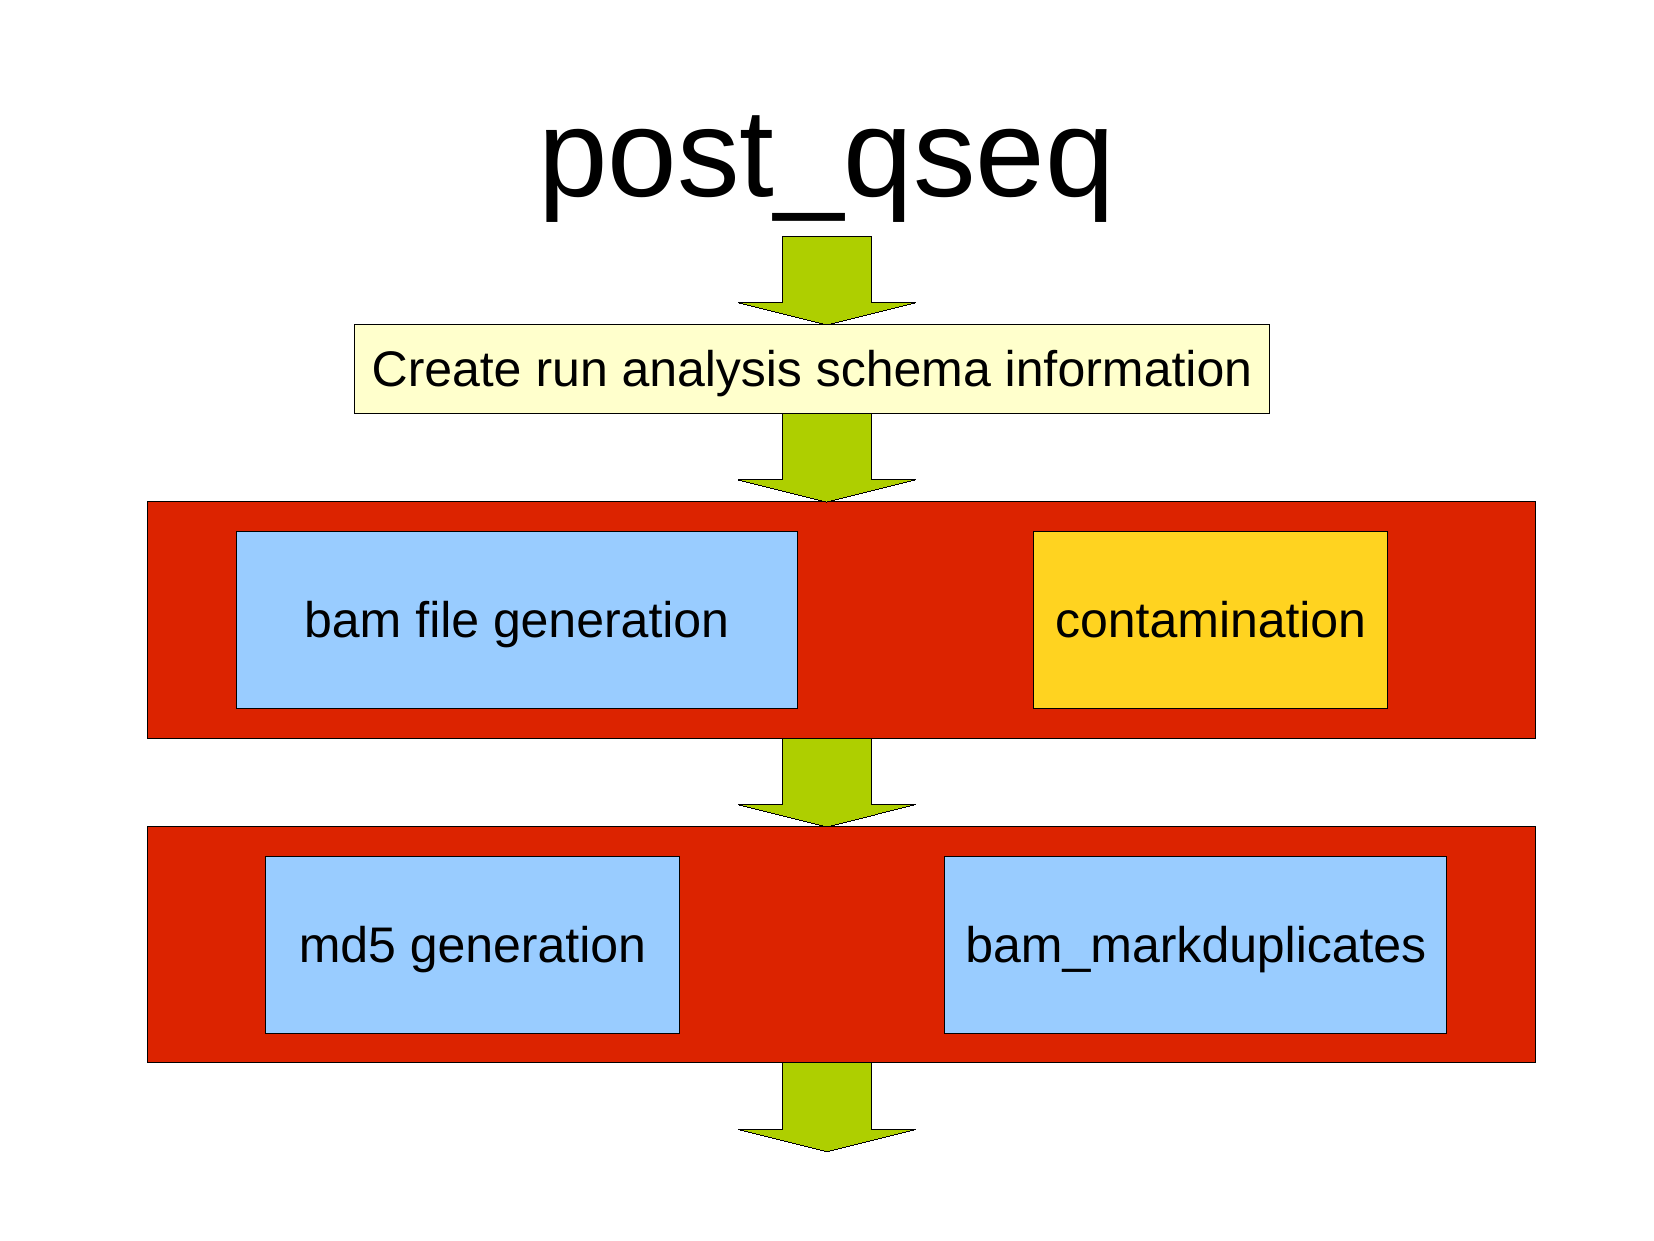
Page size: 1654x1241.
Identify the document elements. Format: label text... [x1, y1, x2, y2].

text_box [147, 413, 1536, 1152]
text_box Create run analysis schema information [354, 324, 1270, 414]
text_box md5 generation [265, 856, 680, 1034]
text_box bam file generation [236, 531, 798, 709]
text_box [738, 236, 916, 324]
title post_qseq [82, 56, 1571, 250]
text_box contamination [1033, 531, 1388, 709]
text_box bam_markduplicates [944, 856, 1447, 1034]
